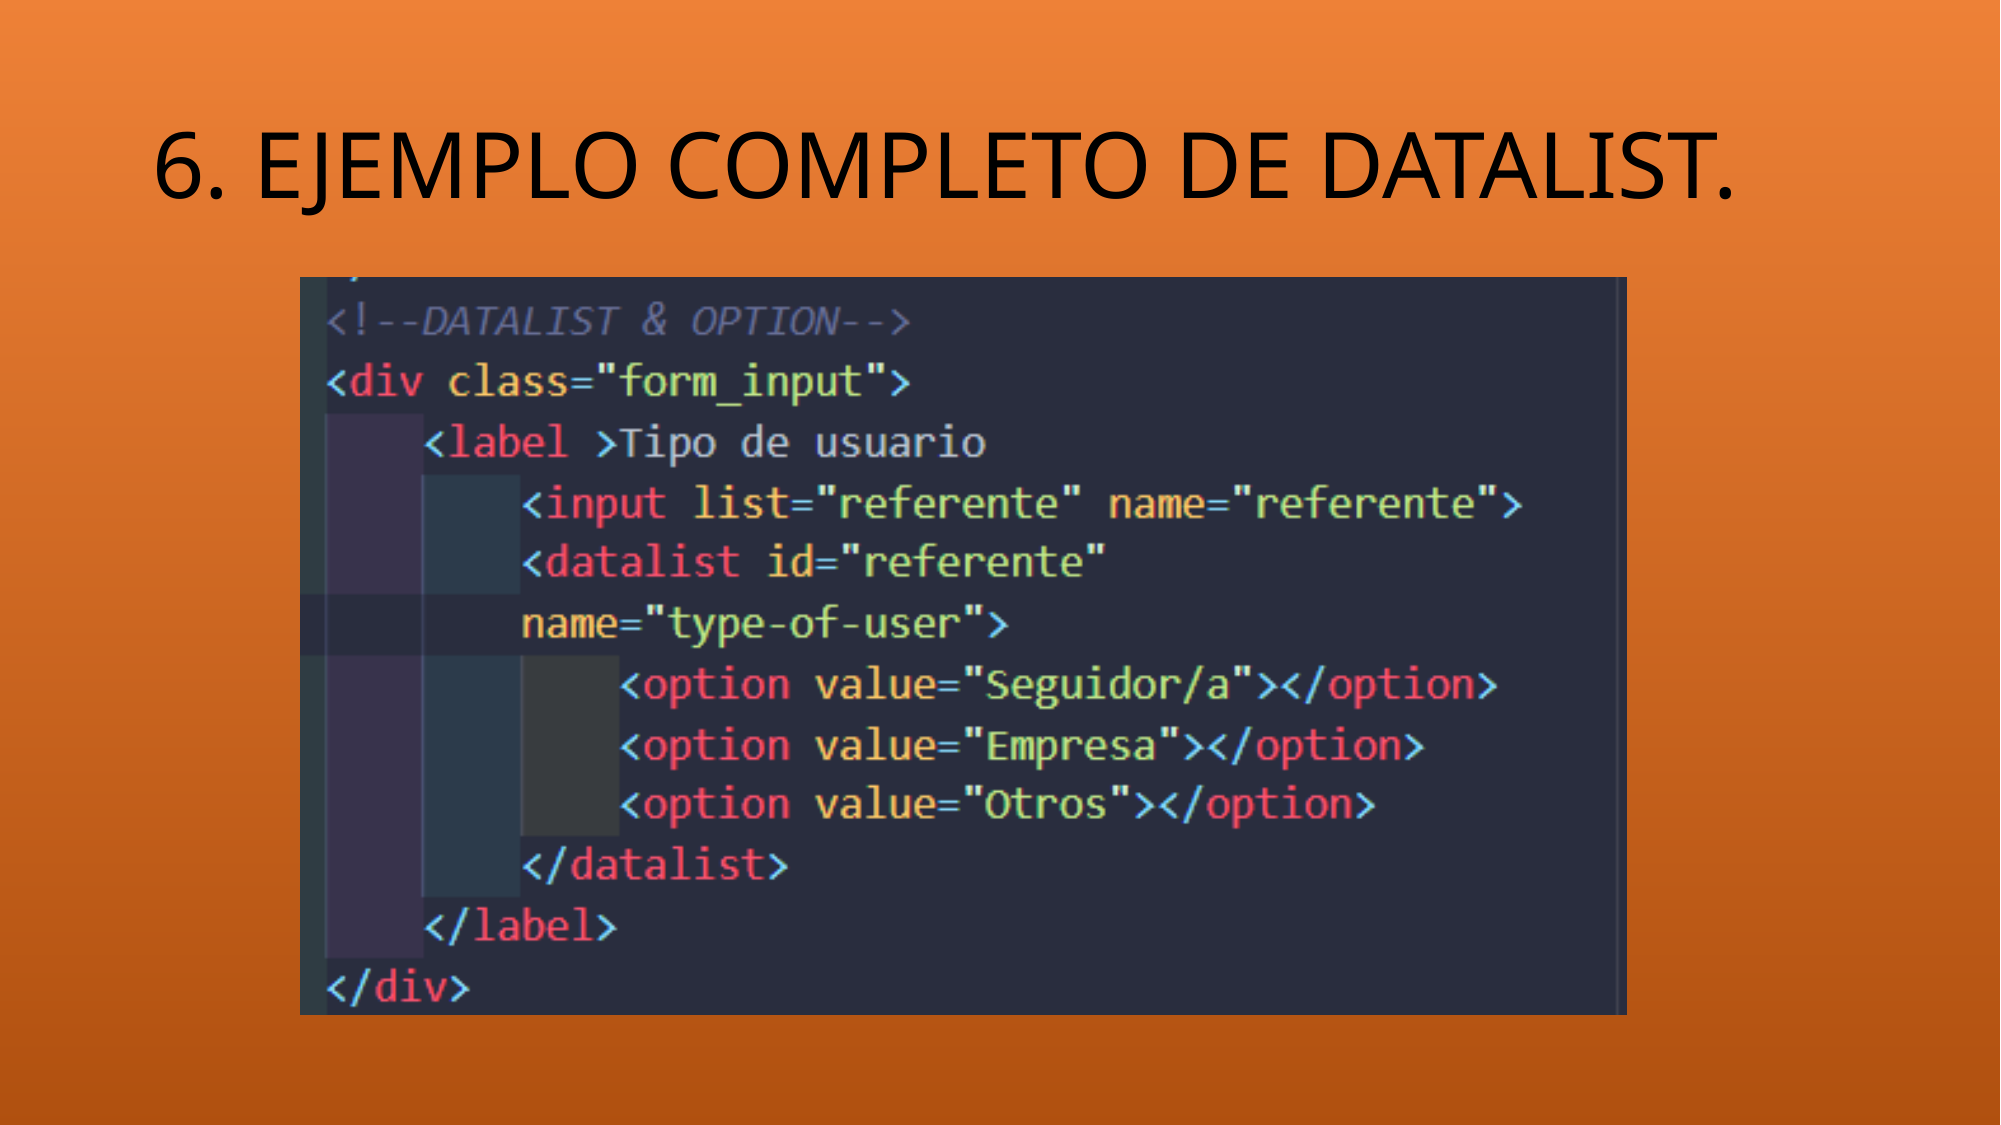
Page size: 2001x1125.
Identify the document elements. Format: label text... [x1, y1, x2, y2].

picture [300, 277, 1627, 1015]
title 6. EJEMPLO COMPLETO DE DATALIST. [137, 59, 1863, 278]
